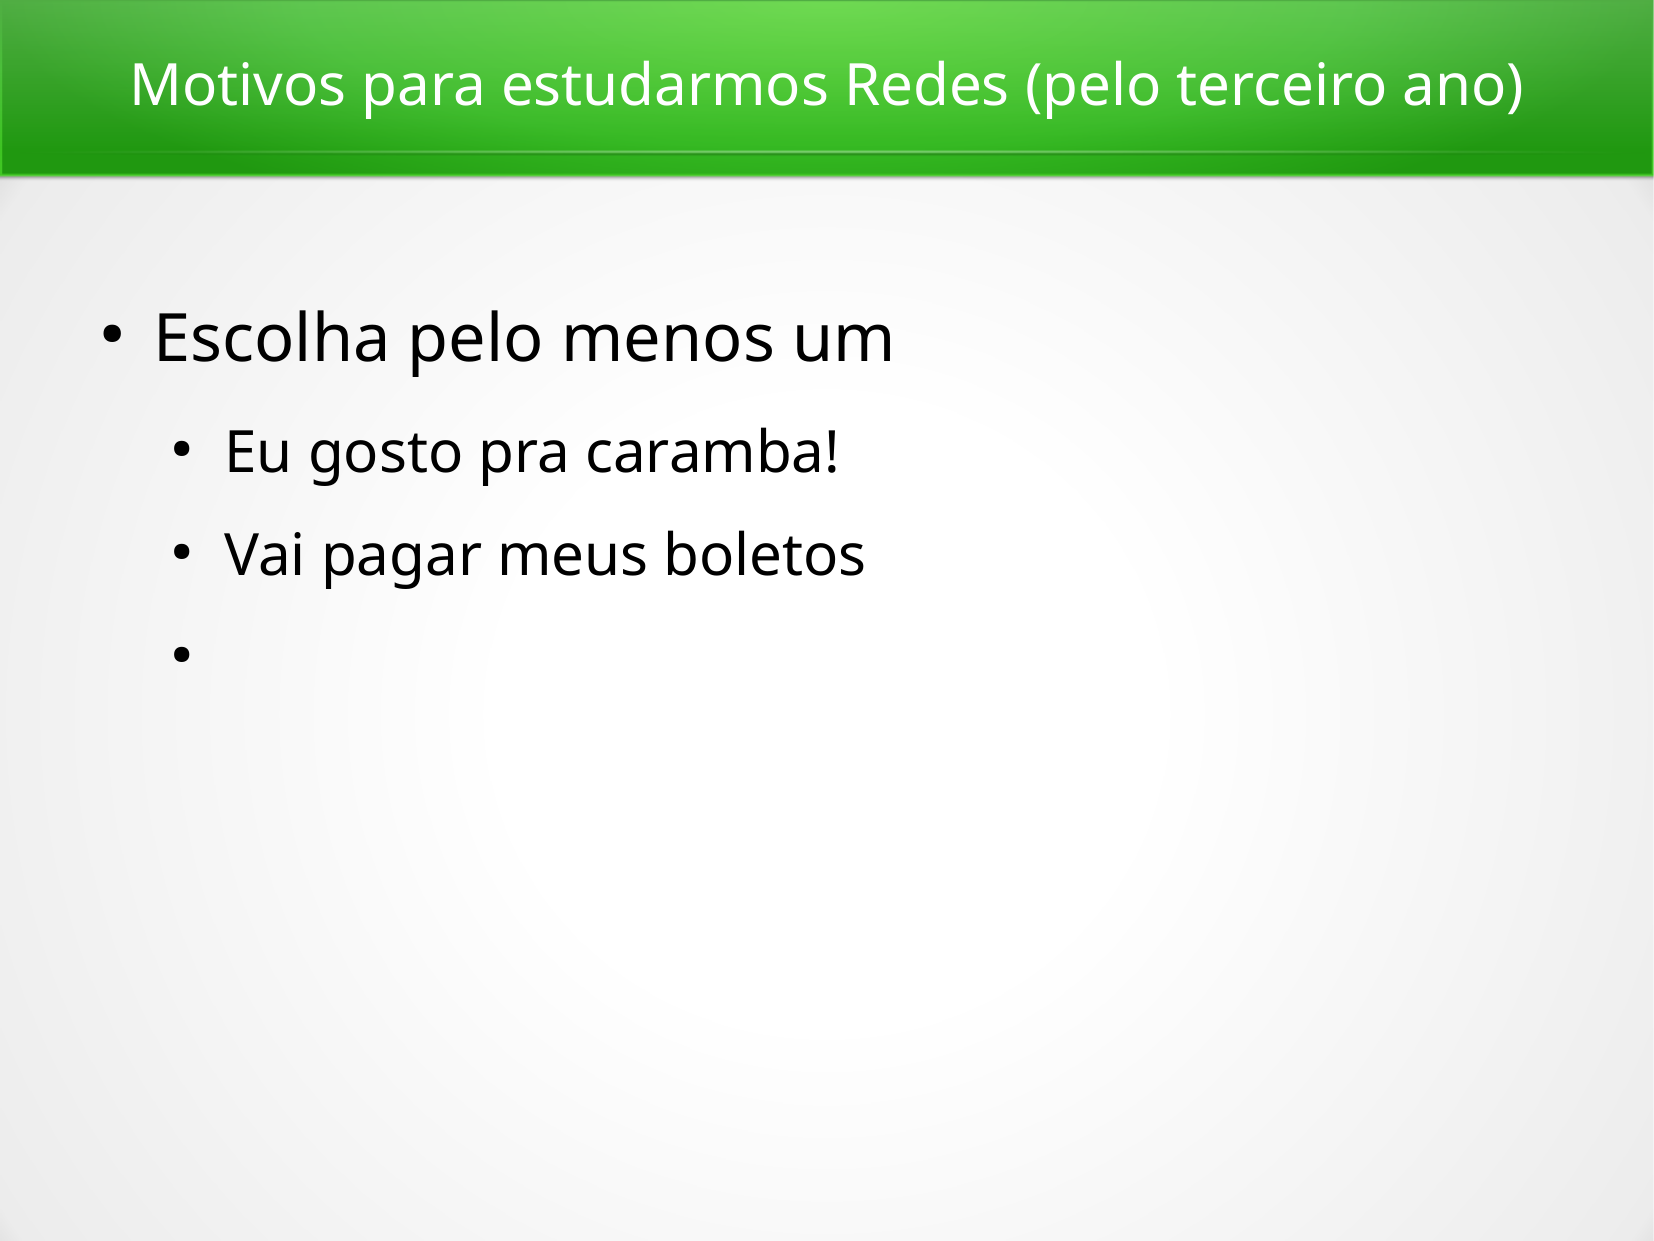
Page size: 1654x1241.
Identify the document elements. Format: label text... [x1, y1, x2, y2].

list Escolha pelo menos um Eu gosto pra caramba! Vai pagar meus boletos [82, 290, 1571, 1010]
title Motivos para estudarmos Redes (pelo terceiro ano) [82, 11, 1571, 154]
picture [0, 0, 1654, 1241]
